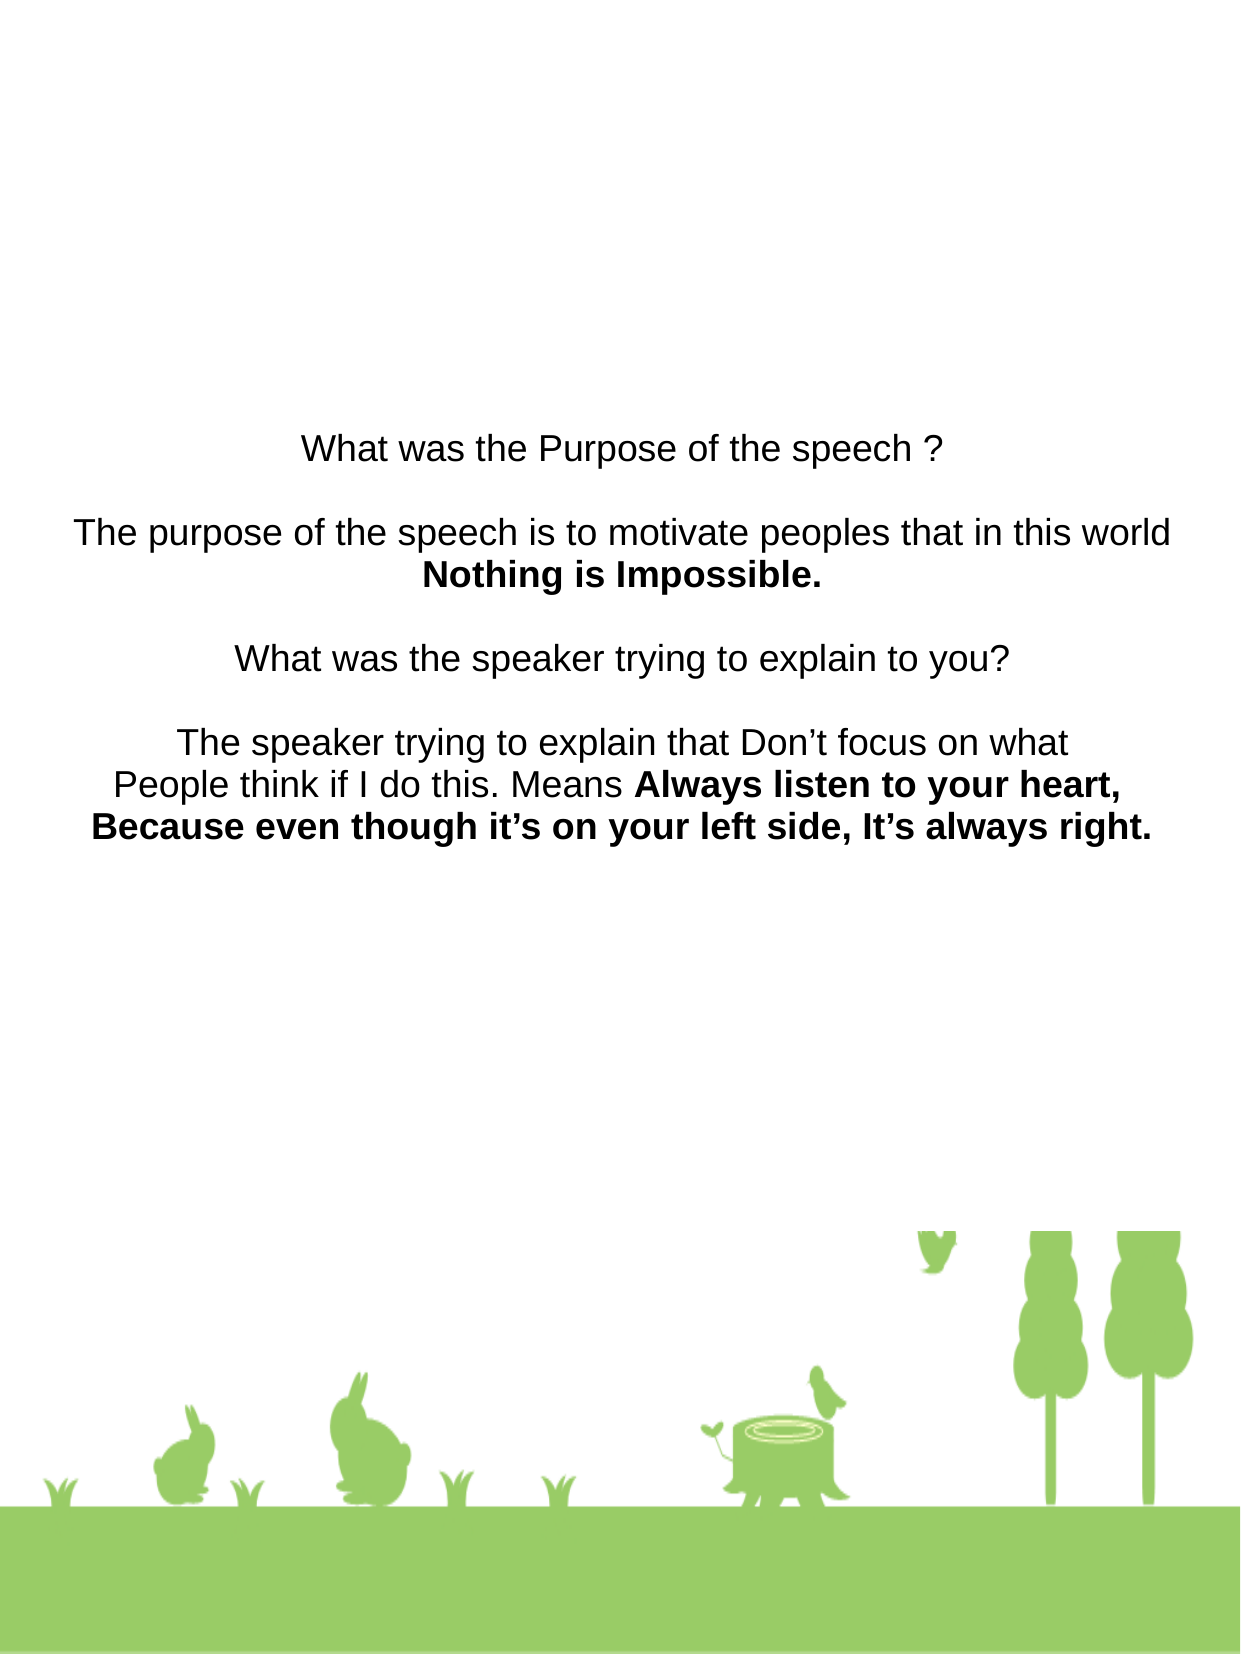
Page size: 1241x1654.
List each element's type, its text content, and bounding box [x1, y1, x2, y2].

picture [0, 0, 1241, 1654]
text_box What was the Purpose of the speech ? The purpose of the speech is to motivate peoples that in this world Nothing is Impossible. What was the speaker trying to explain to you? The speaker trying to explain that Don’t focus on what People think if I do this. Means Always listen to your heart, Because even though it’s on your left side, It’s always right. [30, 45, 1216, 1231]
